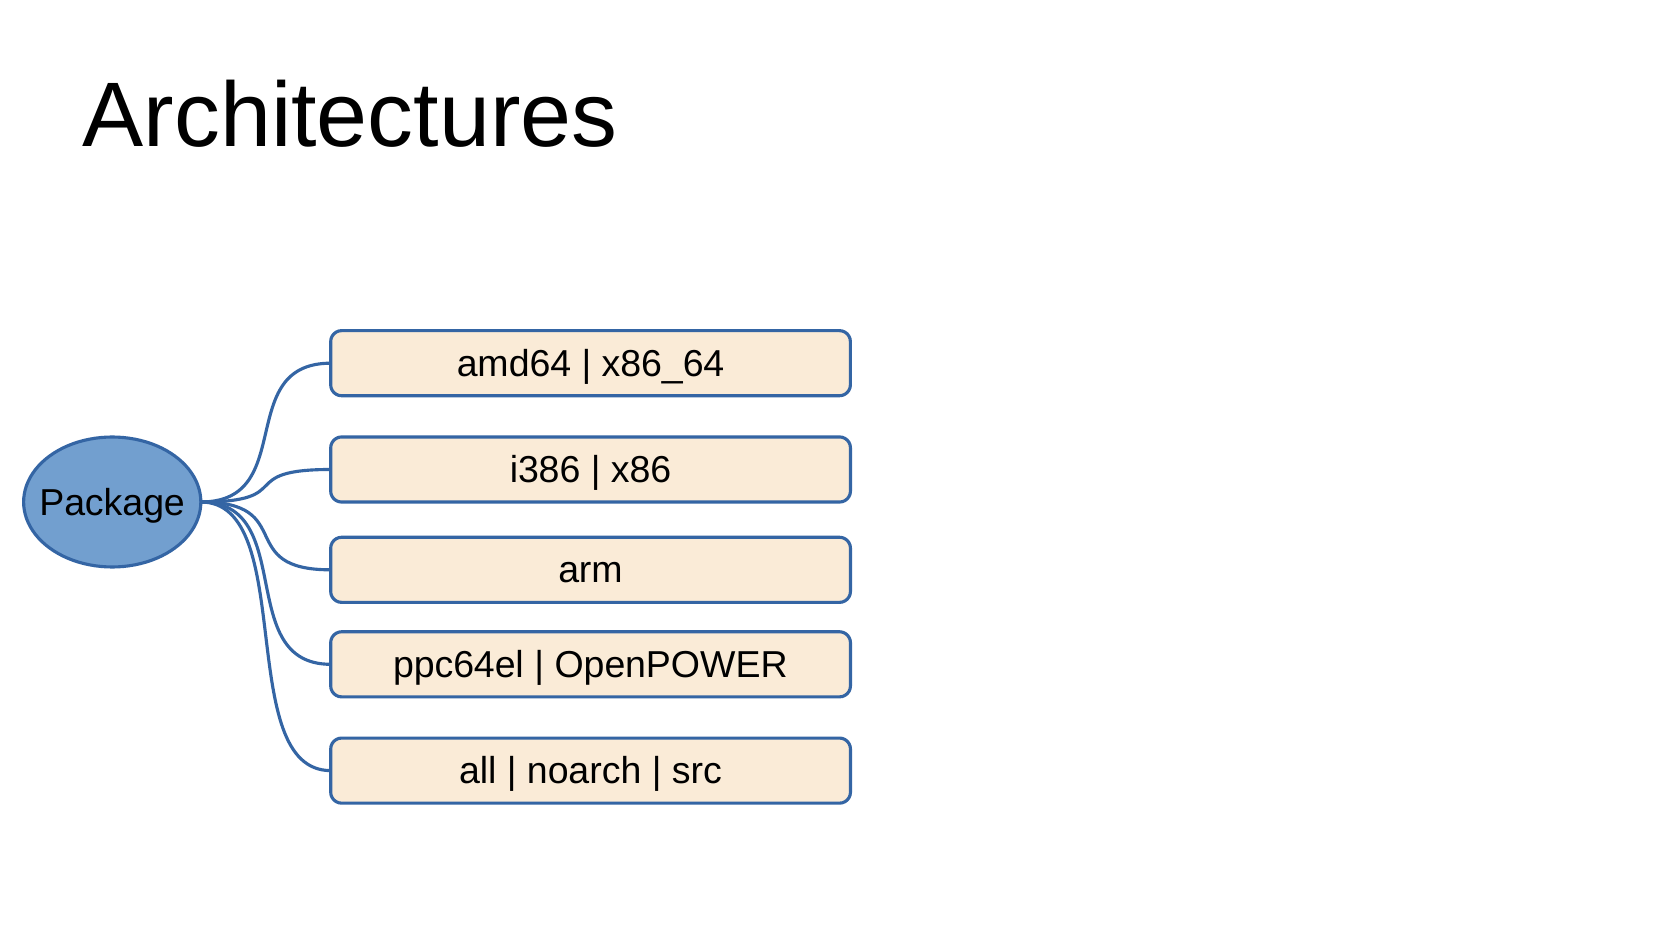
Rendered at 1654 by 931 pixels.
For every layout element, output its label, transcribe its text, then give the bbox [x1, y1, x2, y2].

text_box arm [330, 537, 851, 603]
text_box i386 | x86 [330, 436, 851, 503]
title Architectures [82, 37, 1571, 193]
text_box all | noarch | src [330, 738, 851, 804]
text_box Package [23, 437, 201, 567]
text_box amd64 | x86_64 [330, 330, 851, 396]
text_box ppc64el | OpenPOWER [330, 631, 851, 697]
